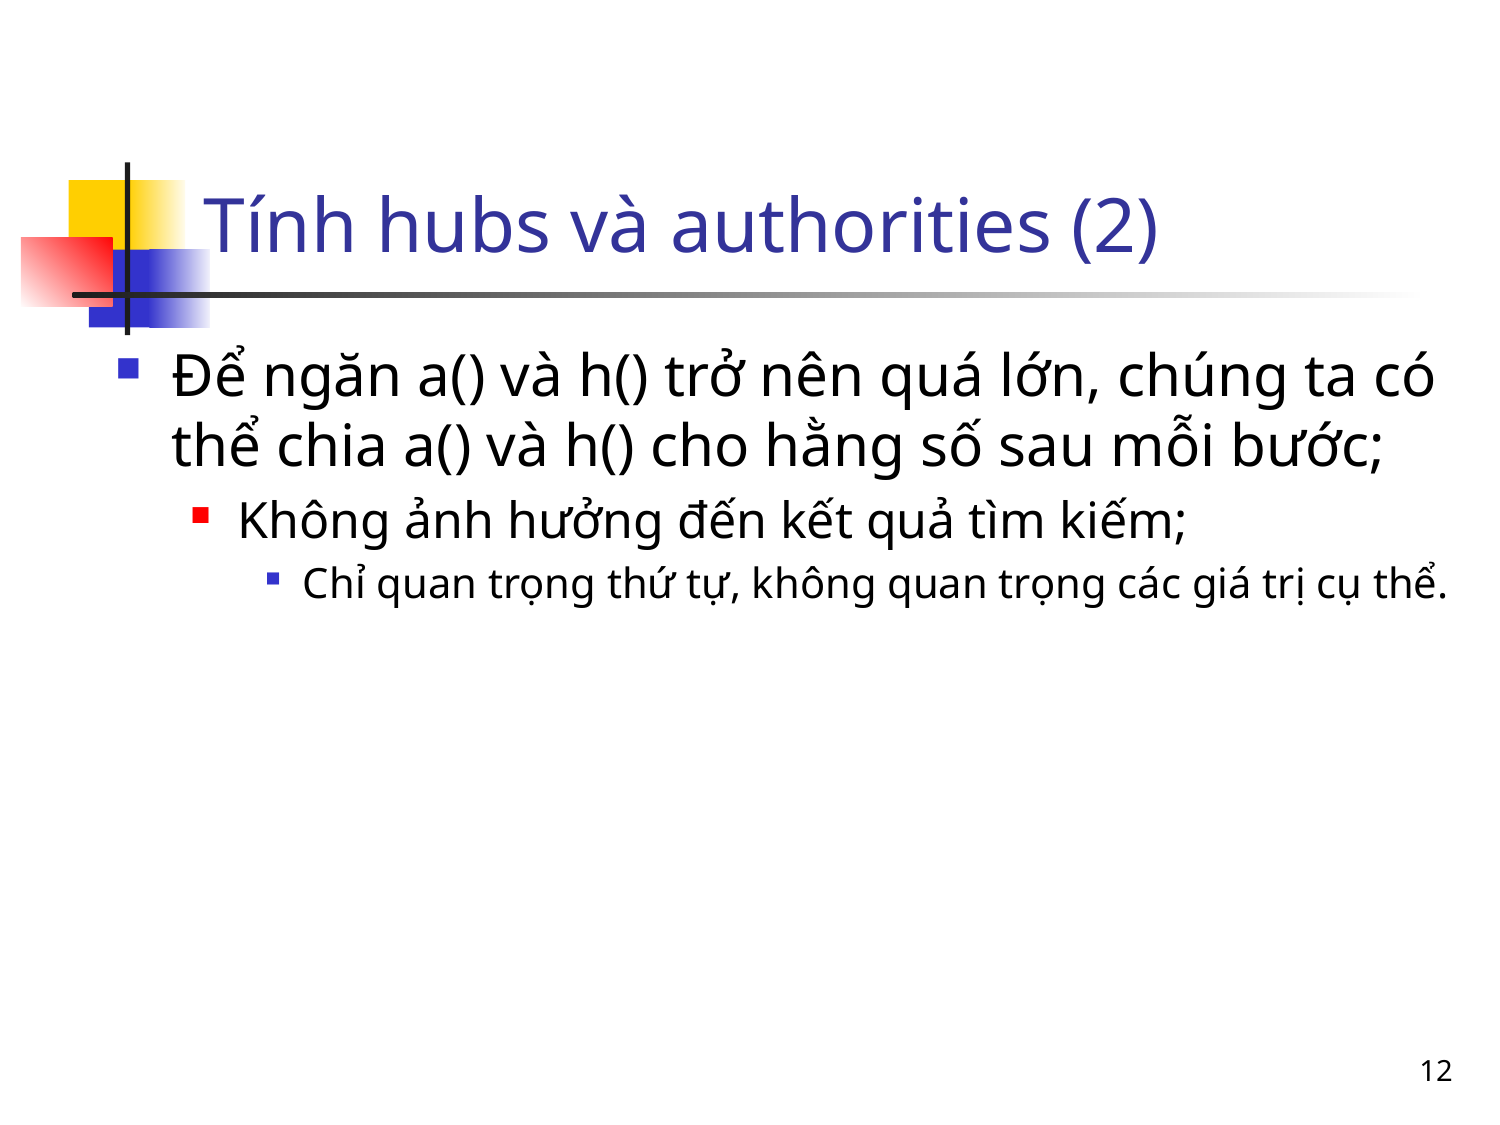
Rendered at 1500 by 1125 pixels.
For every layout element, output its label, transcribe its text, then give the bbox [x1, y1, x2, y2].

list Để ngăn a() và h() trở nên quá lớn, chúng ta có thể chia a() và h() cho hằng số sau mỗi bước; Không ảnh hưởng đến kết quả tìm kiếm; Chỉ quan trọng thứ tự, không quan trọng các giá trị cụ thể. [100, 331, 1469, 1006]
title Tính hubs và authorities (2) [188, 35, 1468, 275]
slide_number <number> [1155, 1024, 1468, 1100]
